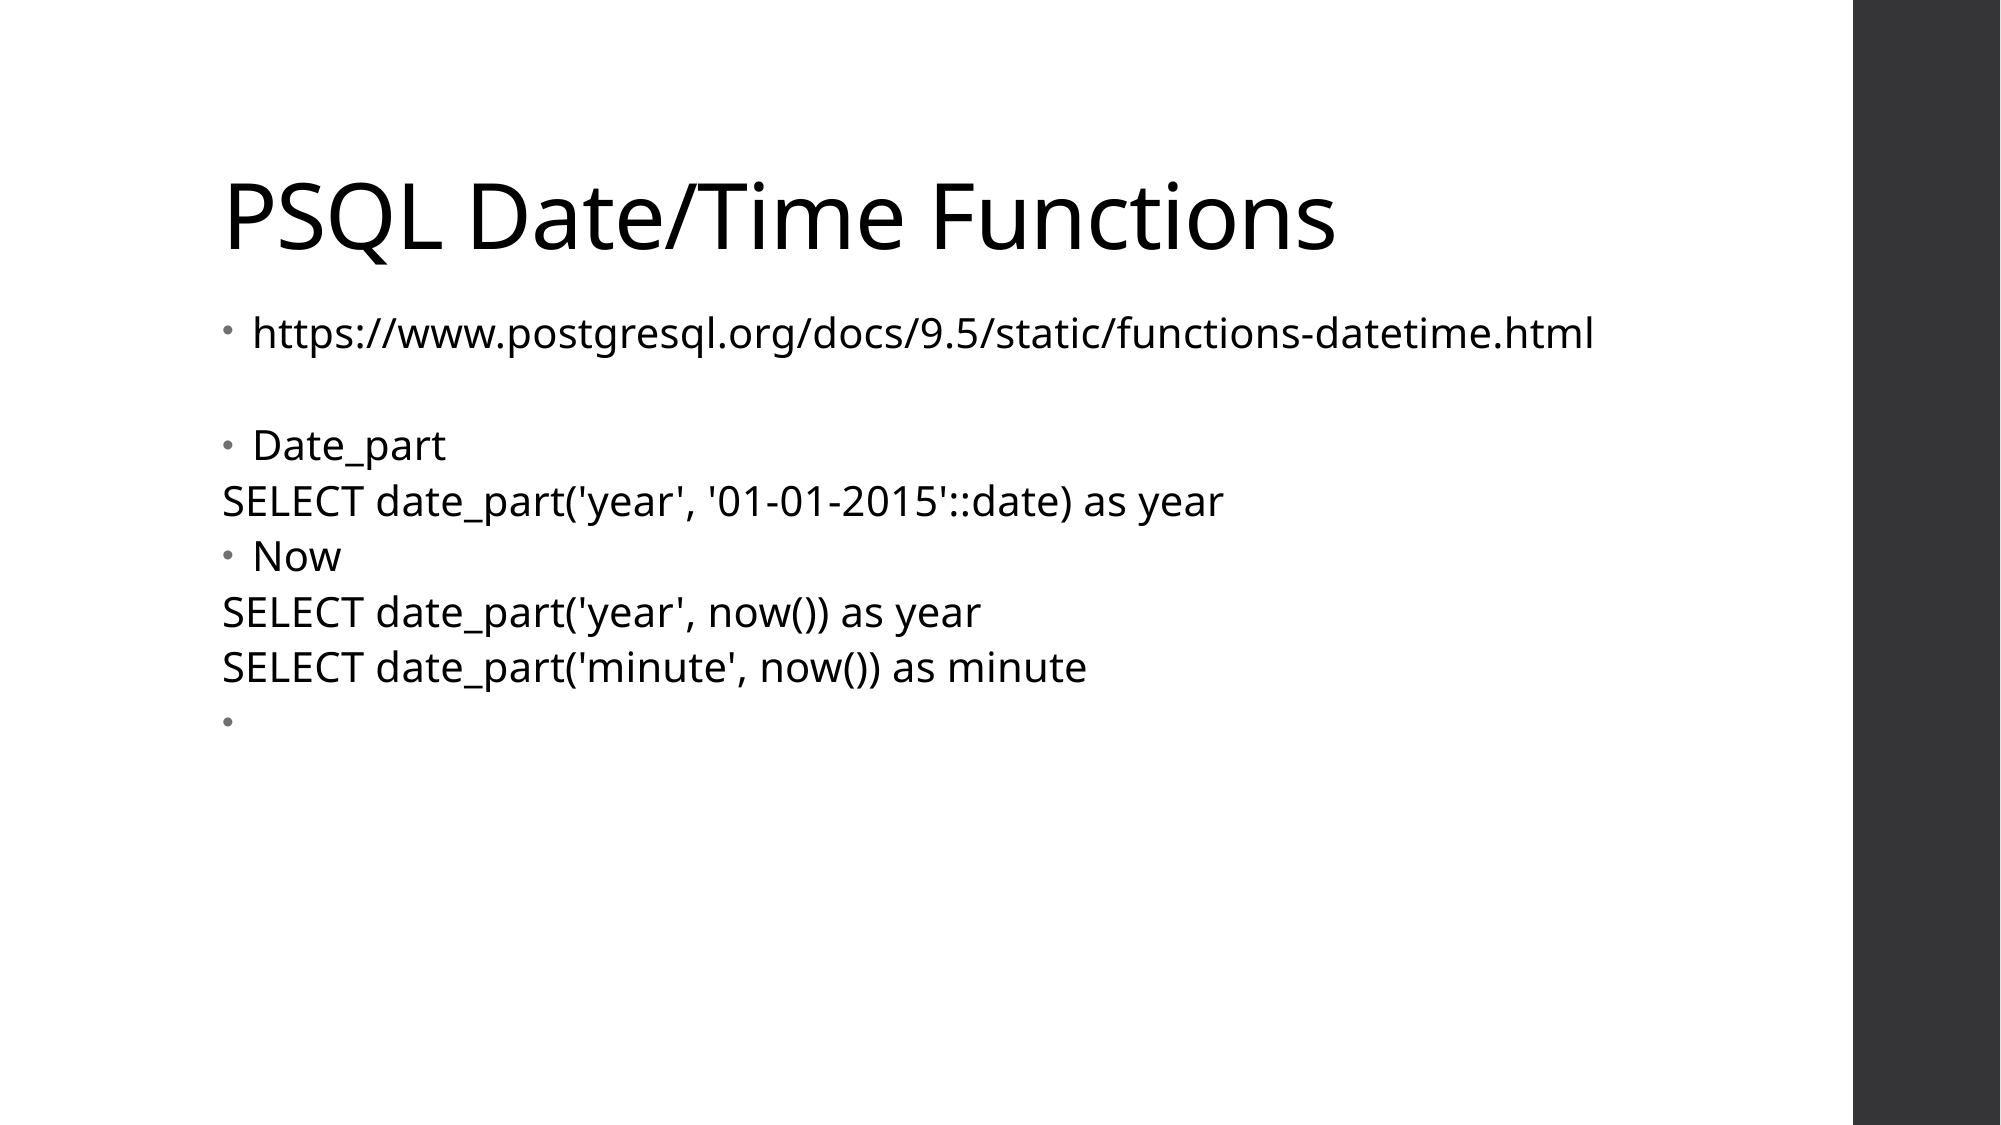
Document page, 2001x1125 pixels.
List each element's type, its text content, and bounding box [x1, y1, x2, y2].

list https://www.postgresql.org/docs/9.5/static/functions-datetime.html Date_part SELECT date_part('year', '01-01-2015'::date) as year Now SELECT date_part('year', now()) as year SELECT date_part('minute', now()) as minute [206, 299, 1617, 1014]
title PSQL Date/Time Functions [206, 60, 1797, 278]
